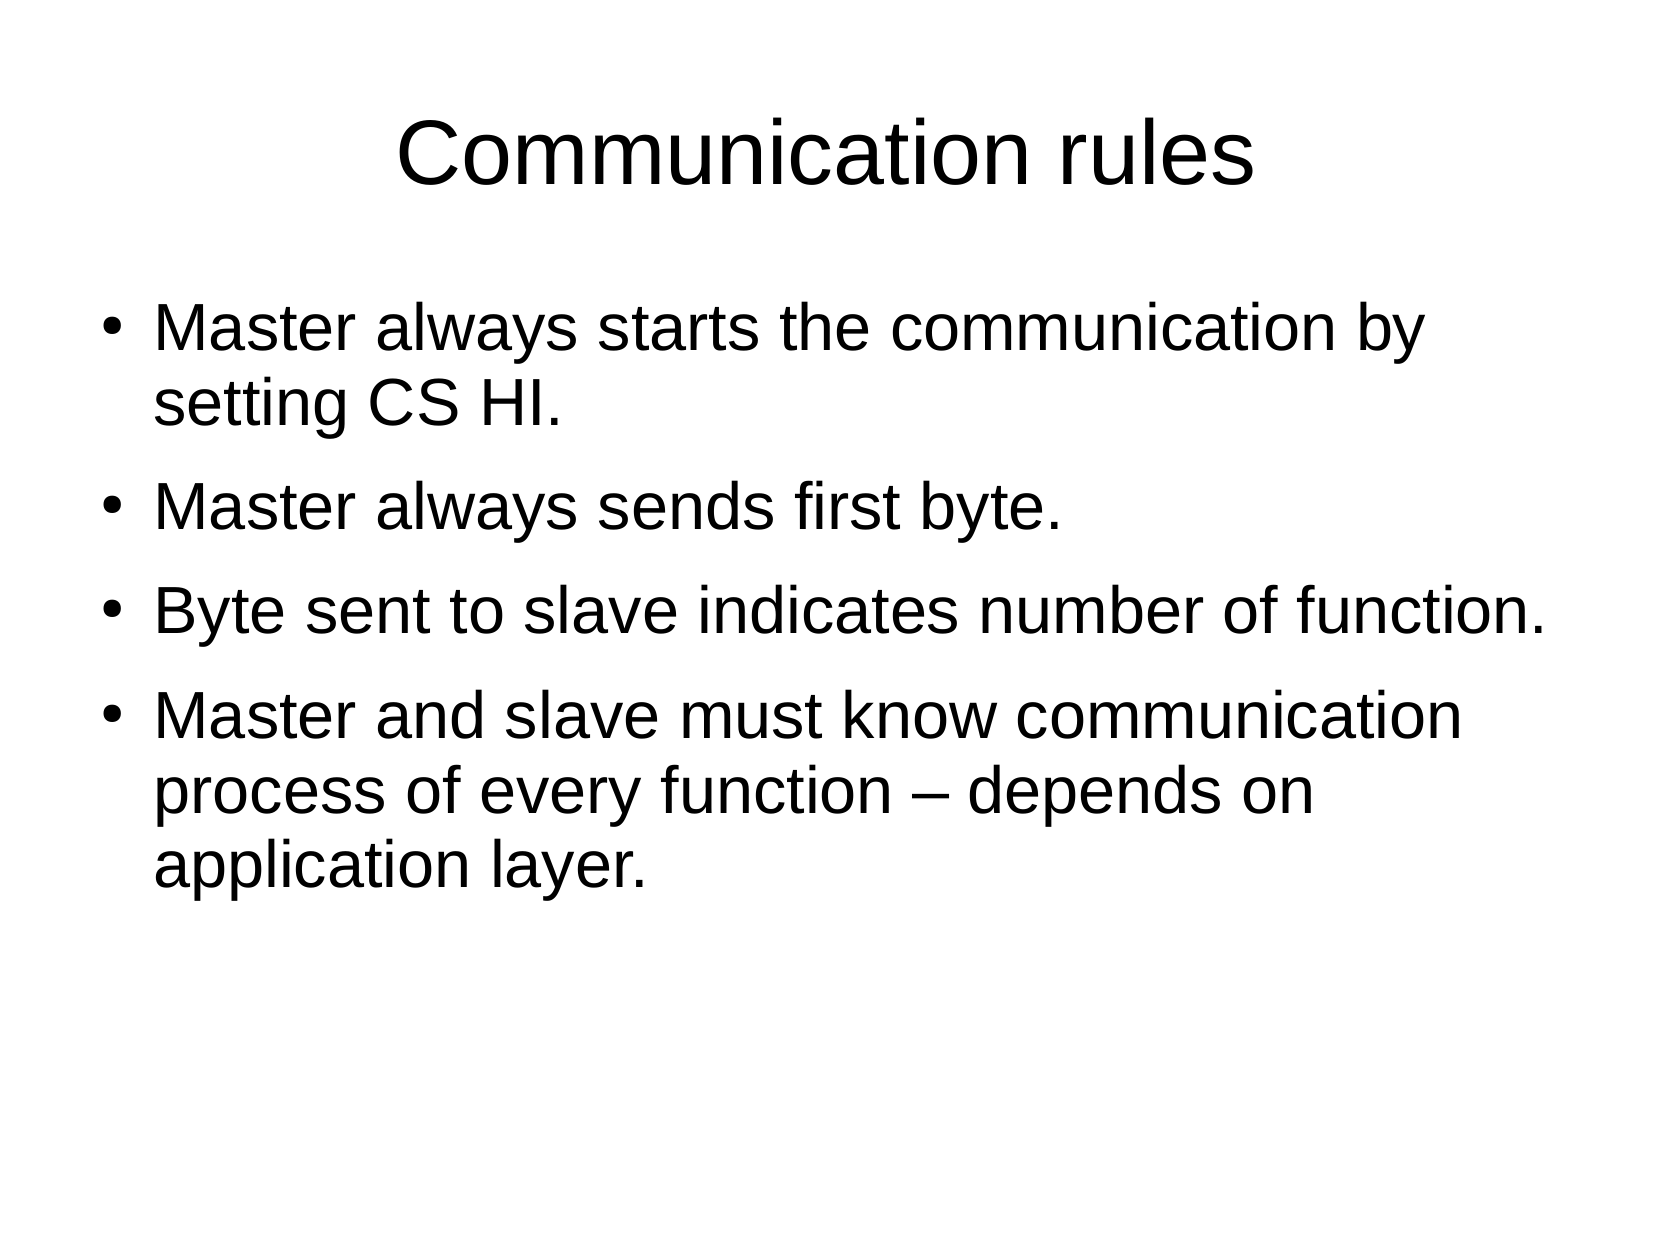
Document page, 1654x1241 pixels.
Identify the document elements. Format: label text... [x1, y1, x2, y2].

title Communication rules [82, 49, 1571, 257]
list Master always starts the communication by setting CS HI. Master always sends first byte. Byte sent to slave indicates number of function. Master and slave must know communication process of every function – depends on application layer. [82, 290, 1571, 1010]
